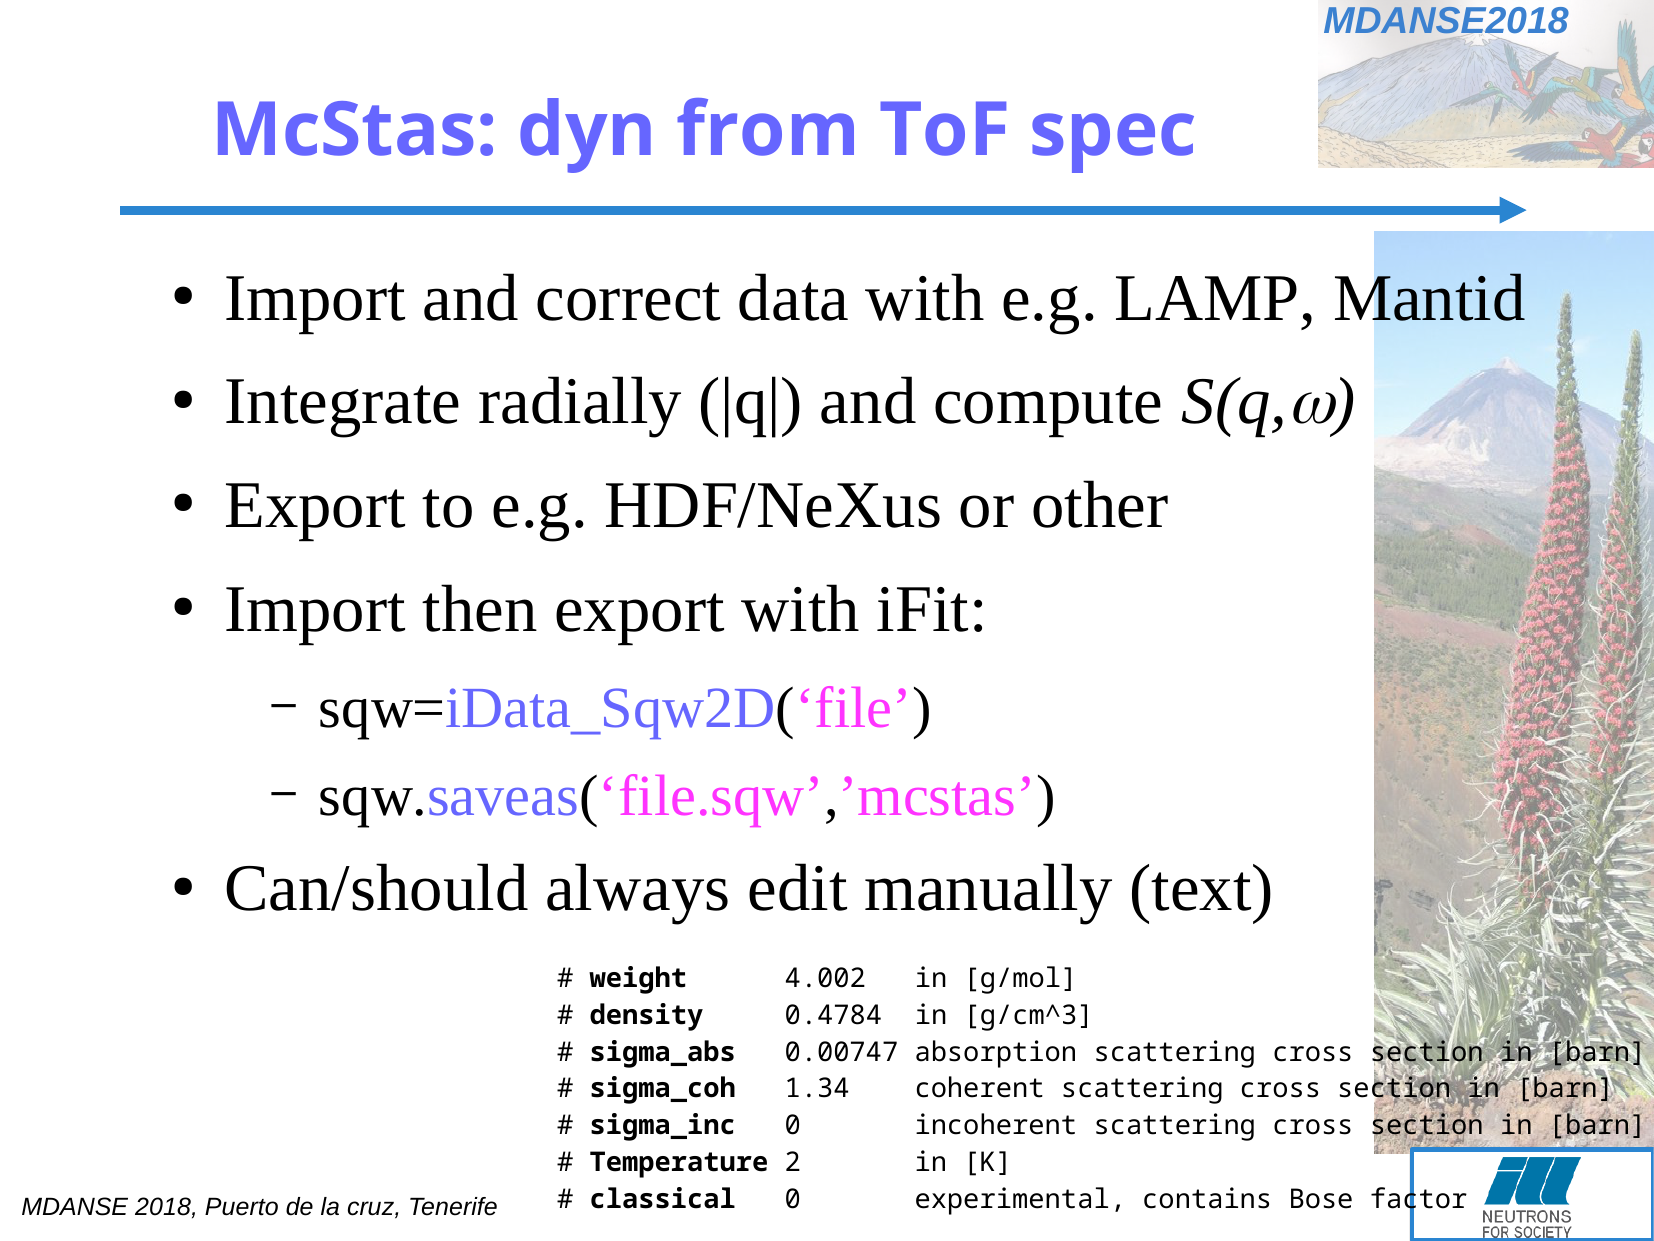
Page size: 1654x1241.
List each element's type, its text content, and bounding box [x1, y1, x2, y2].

text_box # weight 4.002 in [g/mol] # density 0.4784 in [g/cm^3] # sigma_abs 0.00747 absorption scattering cross section in [barn] # sigma_coh 1.34 coherent scattering cross section in [barn] # sigma_inc 0 incoherent scattering cross section in [barn] # Temperature 2 in [K] # classical 0 experimental, contains Bose factor [557, 959, 1646, 1241]
title McStas: dyn from ToF spec [82, 49, 1328, 203]
list Import and correct data with e.g. LAMP, Mantid Integrate radially (|q|) and compute S(q,w) Export to e.g. HDF/NeXus or other Import then export with iFit: sqw=iData_Sqw2D(‘file’) sqw.saveas(‘file.sqw’,’mcstas’) Can/should always edit manually (text) [82, 260, 1571, 980]
